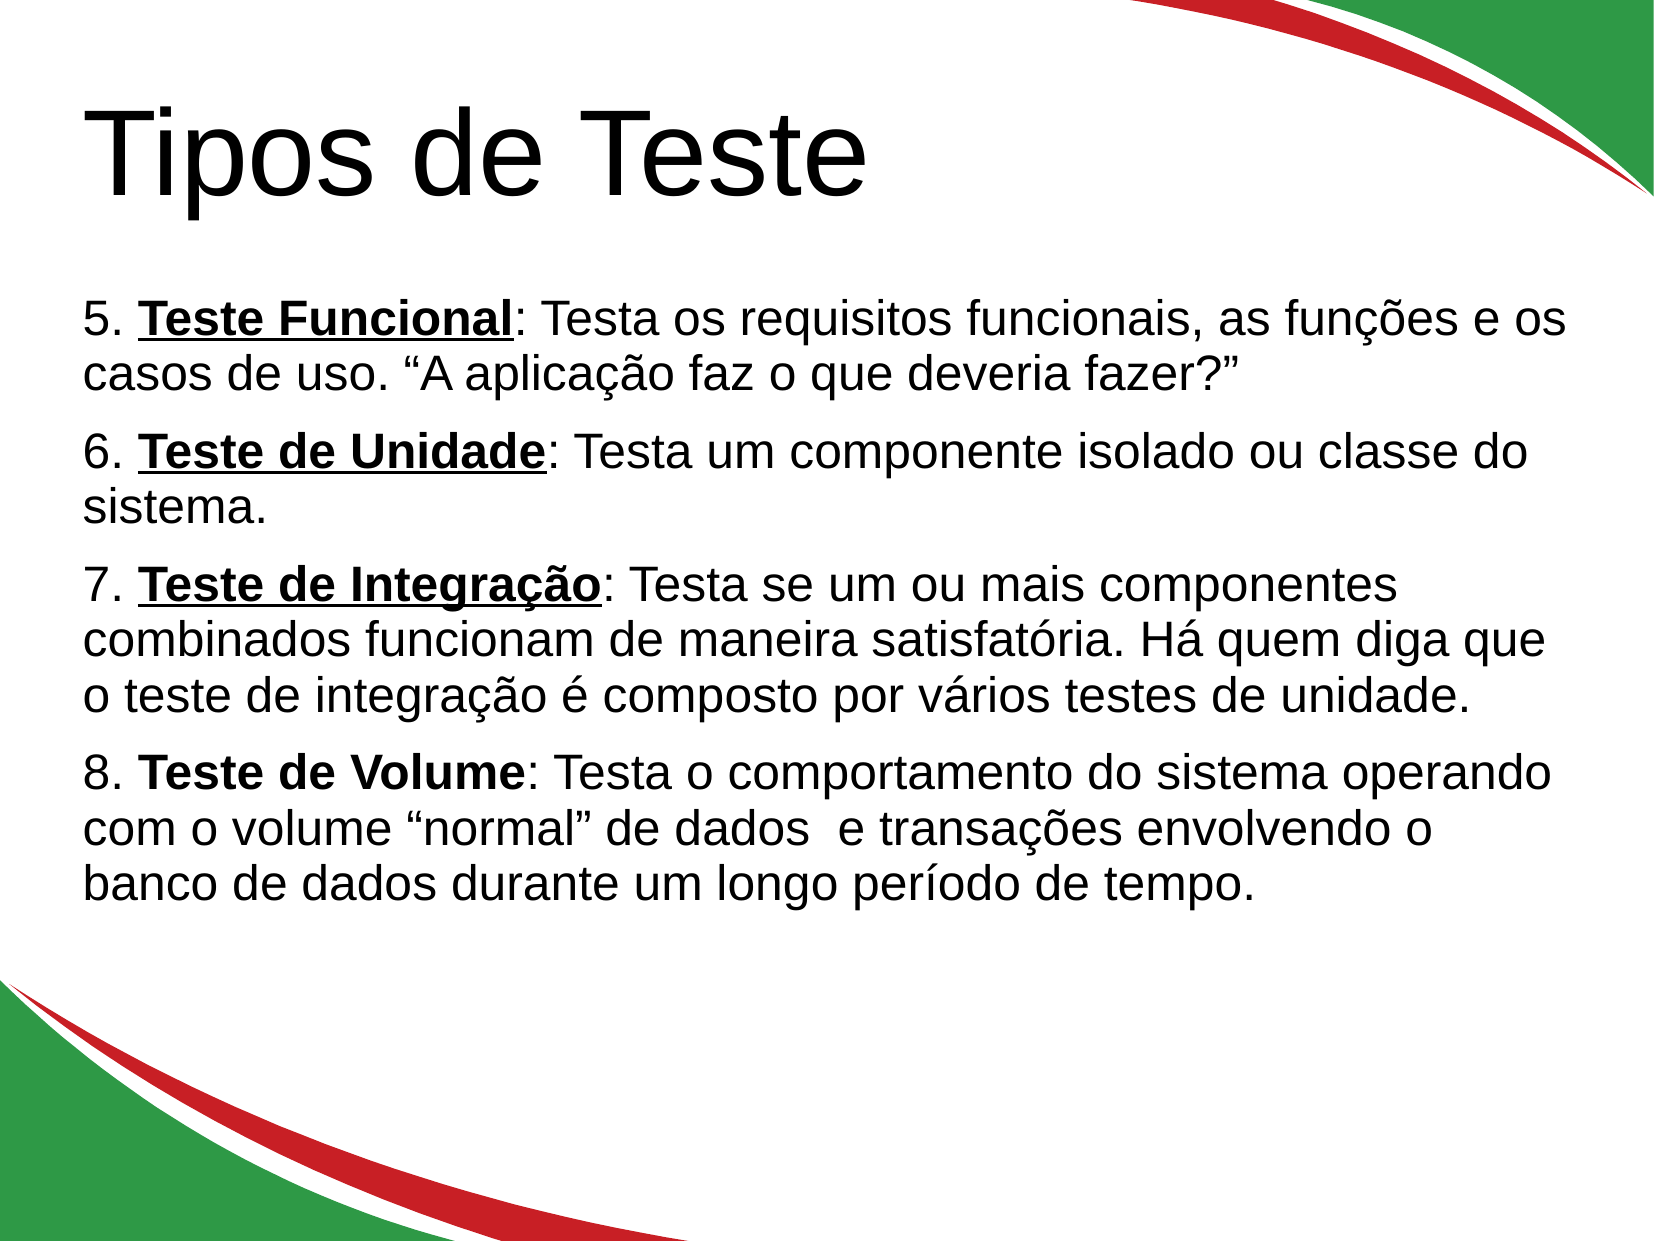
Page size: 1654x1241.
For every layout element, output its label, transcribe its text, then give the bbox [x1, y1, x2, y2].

list 5. Teste Funcional: Testa os requisitos funcionais, as funções e os casos de uso. “A aplicação faz o que deveria fazer?” 6. Teste de Unidade: Testa um componente isolado ou classe do sistema. 7. Teste de Integração: Testa se um ou mais componentes combinados funcionam de maneira satisfatória. Há quem diga que o teste de integração é composto por vários testes de unidade. 8. Teste de Volume: Testa o comportamento do sistema operando com o volume “normal” de dados e transações envolvendo o banco de dados durante um longo período de tempo. [82, 290, 1571, 1010]
title Tipos de Teste [82, 49, 1571, 257]
